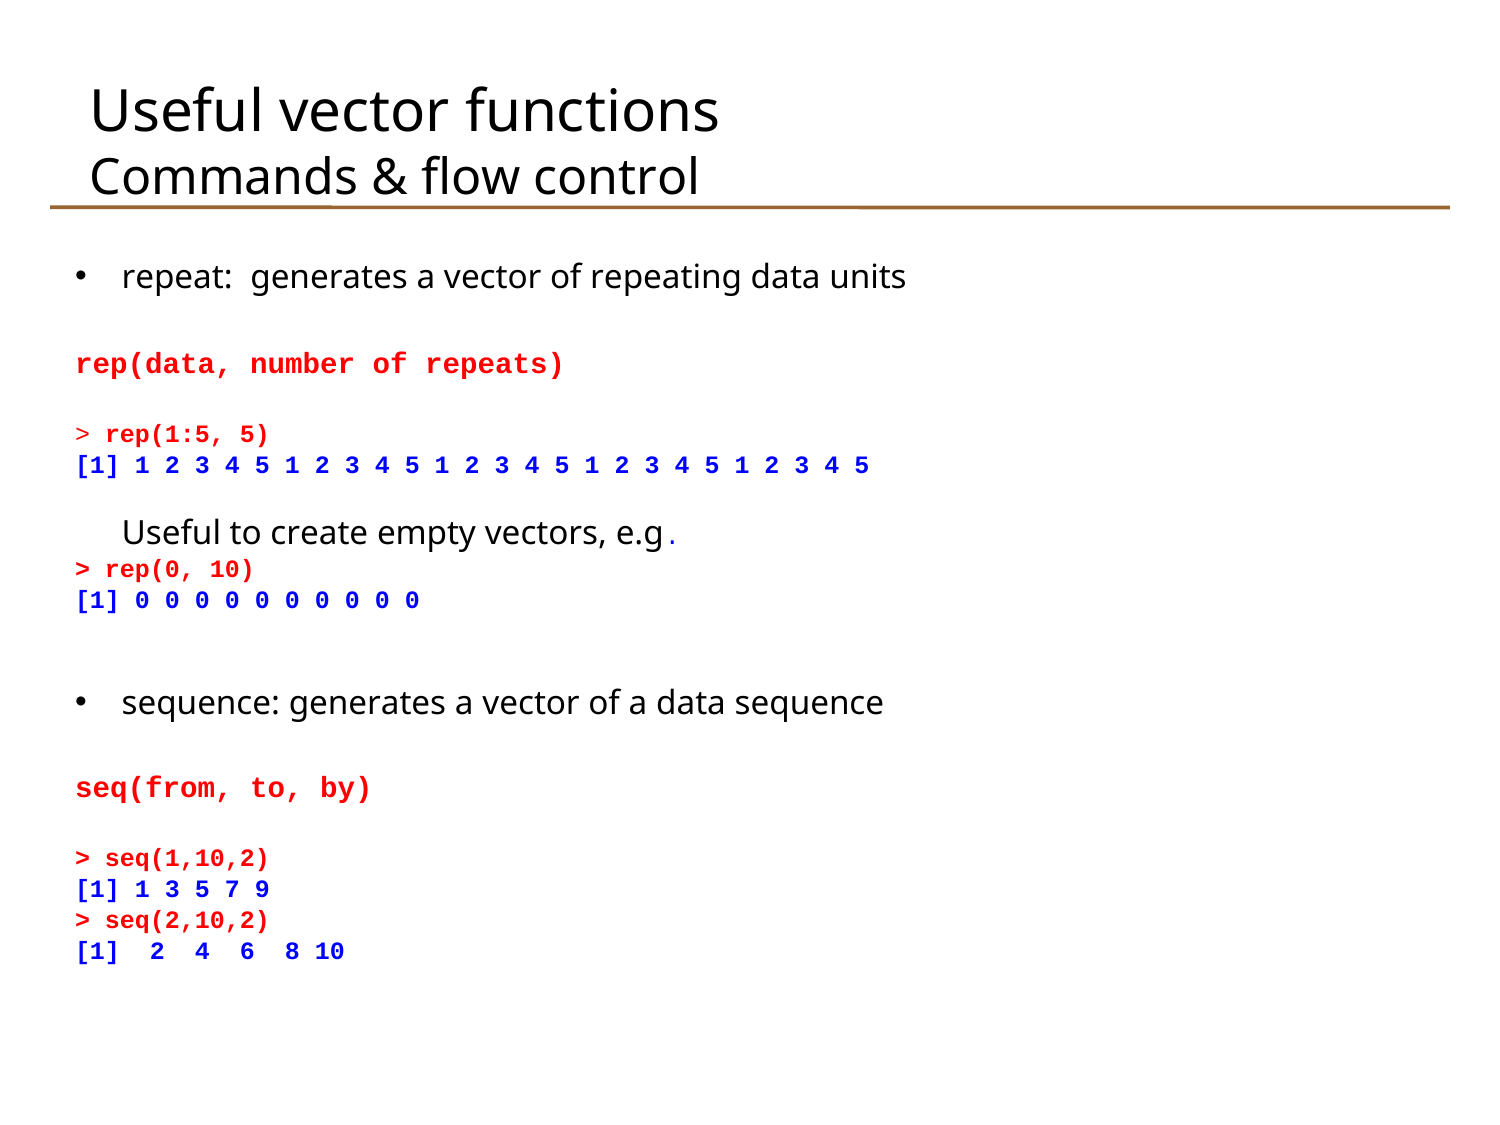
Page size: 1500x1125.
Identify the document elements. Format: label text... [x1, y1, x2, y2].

text_box Useful vector functions Commands & flow control [75, 44, 1425, 233]
text_box repeat: generates a vector of repeating data units rep(data, number of repeats)‏ > rep(1:5, 5)‏ [1] 1 2 3 4 5 1 2 3 4 5 1 2 3 4 5 1 2 3 4 5 1 2 3 4 5 Useful to create empty vectors, e.g. > rep(0, 10)‏ [1] 0 0 0 0 0 0 0 0 0 0 sequence: generates a vector of a data sequence seq(from, to, by)‏ > seq(1,10,2)‏ [1] 1 3 5 7 9 > seq(2,10,2)‏ [1] 2 4 6 8 10 [75, 263, 1425, 1006]
